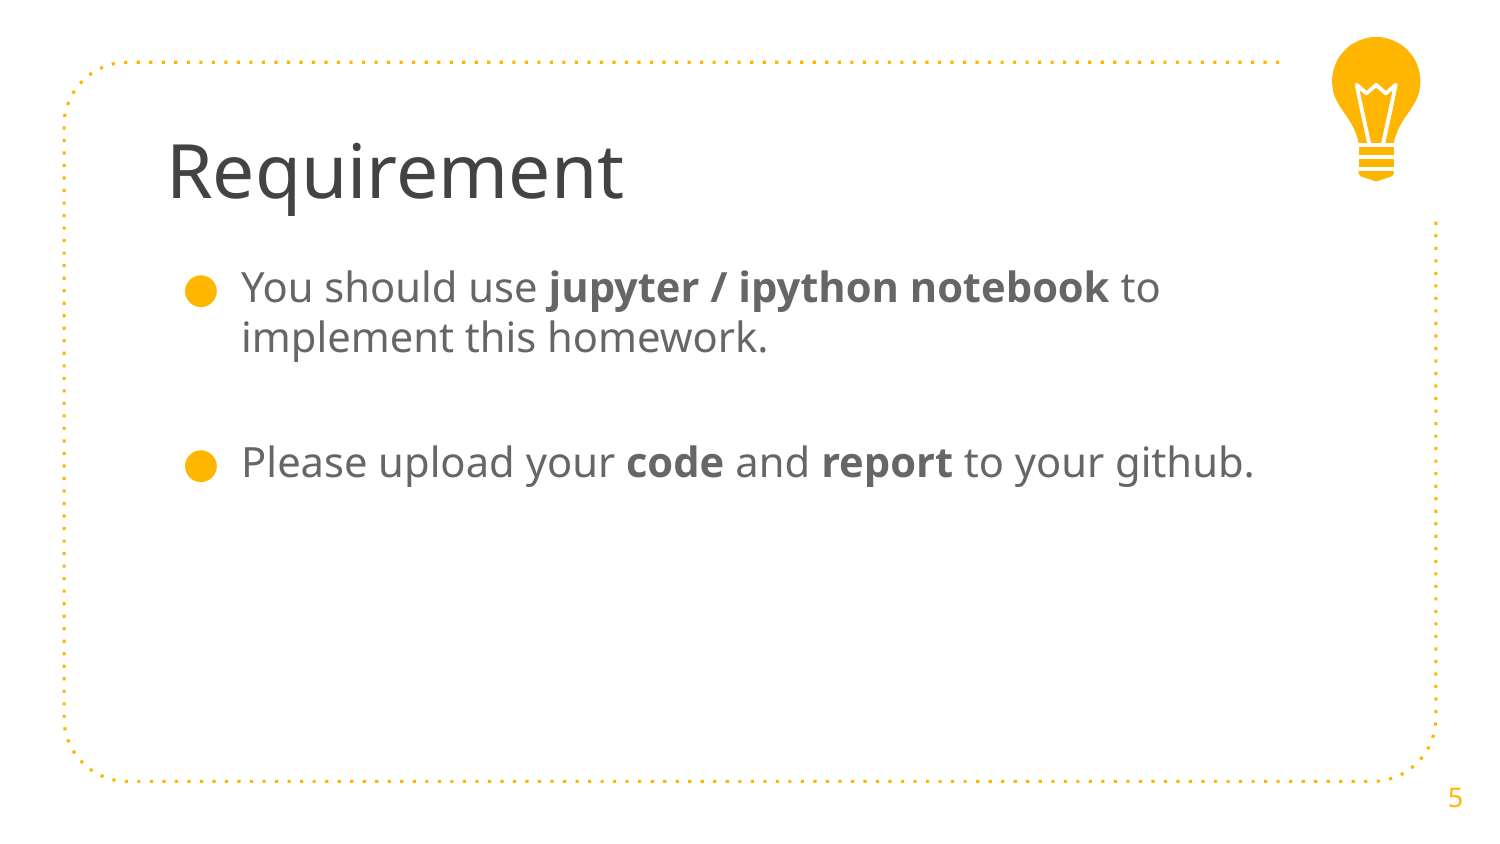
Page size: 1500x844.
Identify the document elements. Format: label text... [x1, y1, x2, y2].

text_box [1359, 159, 1394, 167]
text_box [1359, 87, 1393, 143]
slide_number 1 [1411, 753, 1500, 844]
text_box [1331, 37, 1421, 143]
text_box [1359, 147, 1394, 155]
text_box [1358, 171, 1394, 182]
title Requirement [151, 108, 1278, 218]
list You should use jupyter / ipython notebook to implement this homework. Please upload your code and report to your github. [151, 246, 1278, 753]
